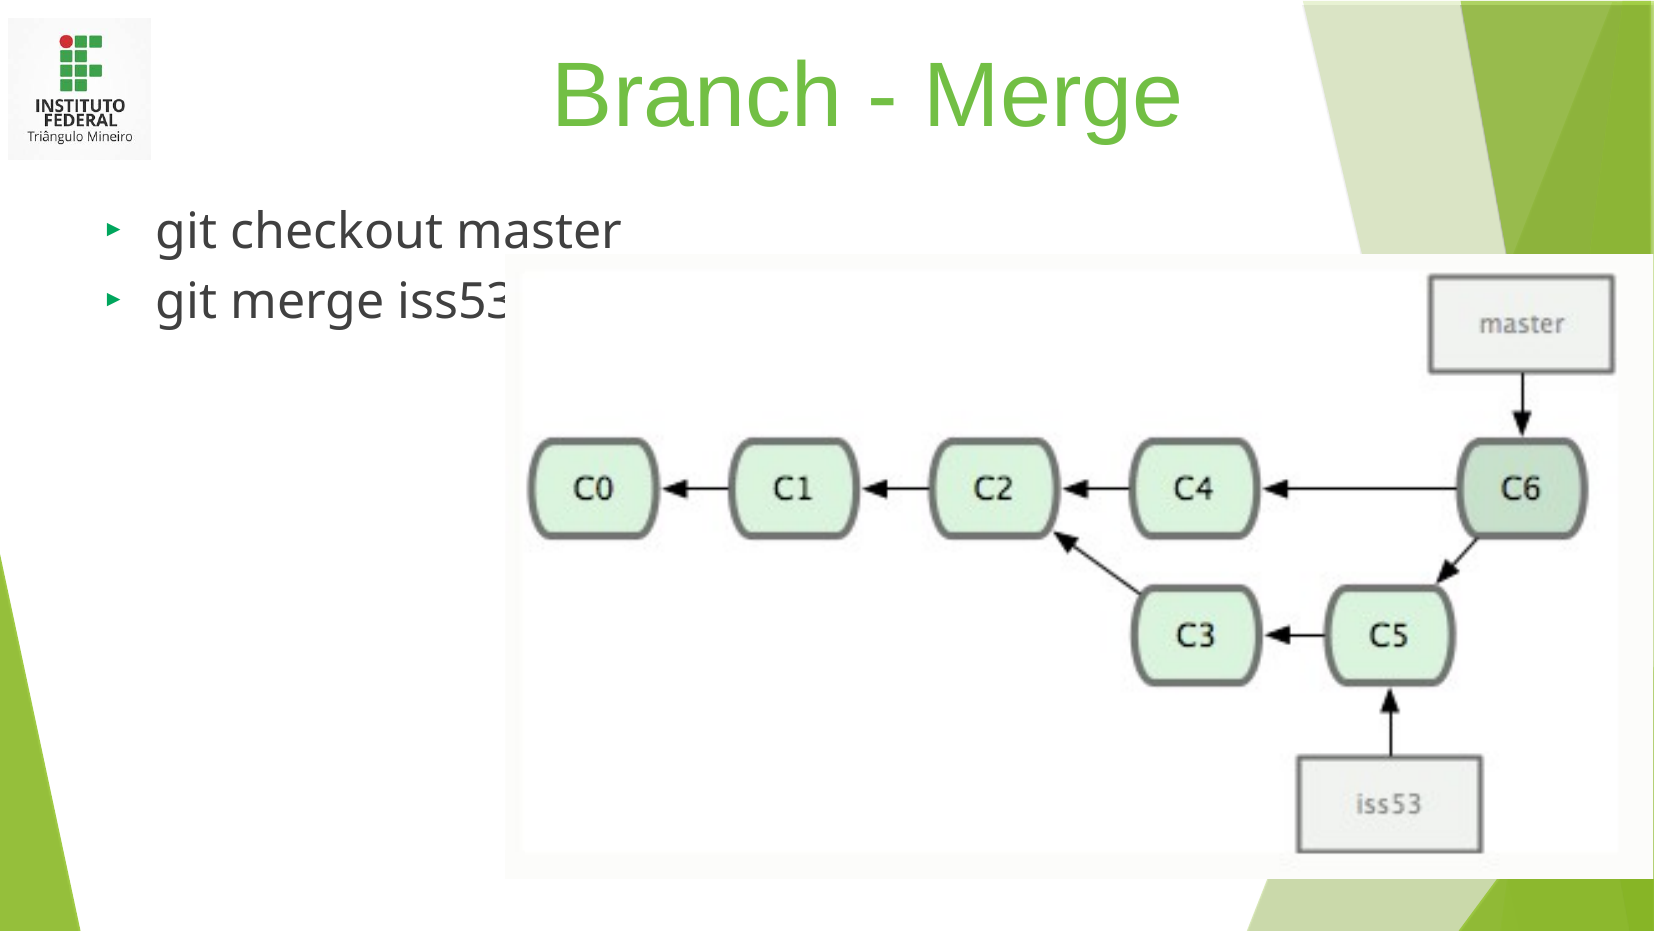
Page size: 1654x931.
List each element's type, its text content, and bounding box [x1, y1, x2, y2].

list git checkout master git merge iss53 [82, 195, 1571, 758]
picture [505, 254, 1654, 879]
picture [8, 18, 151, 160]
title Branch - Merge [165, 31, 1571, 160]
